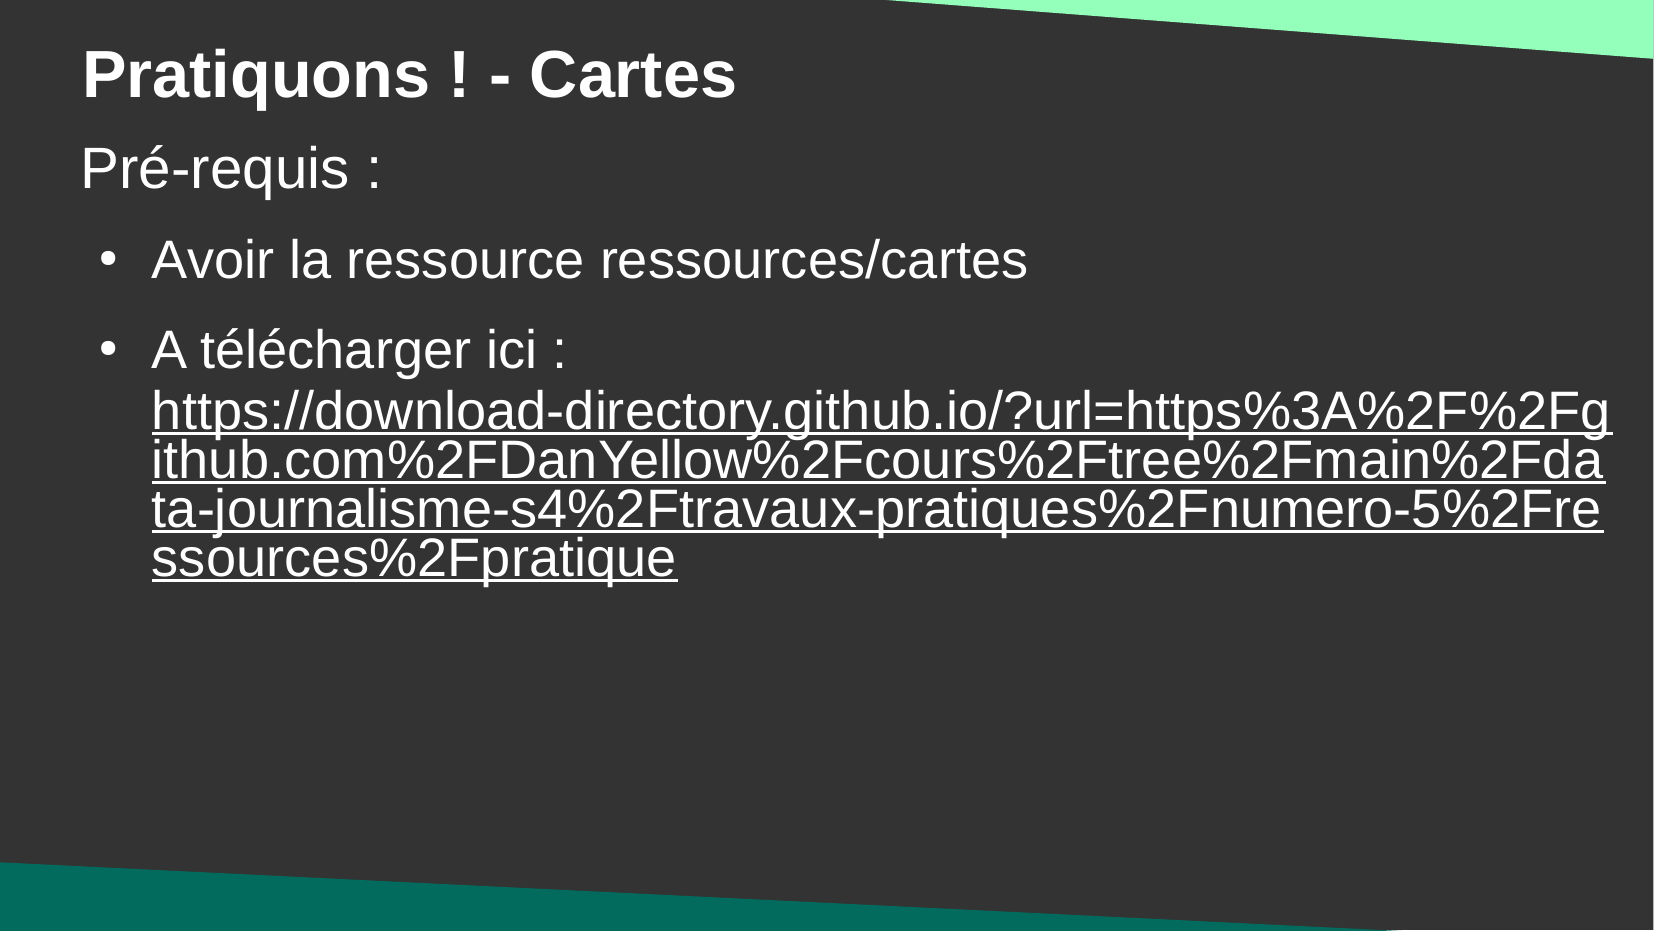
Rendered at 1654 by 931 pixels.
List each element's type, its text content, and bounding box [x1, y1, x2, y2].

text_box [886, 0, 1654, 59]
title Pratiquons ! - Cartes [82, 37, 1571, 114]
list Pré-requis : Avoir la ressource ressources/cartes A télécharger ici : https://download-directory.github.io/?url=https%3A%2F%2Fgithub.com%2FDanYellow%2Fcours%2Ftree%2Fmain%2Fdata-journalisme-s4%2Ftravaux-pratiques%2Fnumero-5%2Fressources%2Fpratique [80, 135, 1620, 473]
